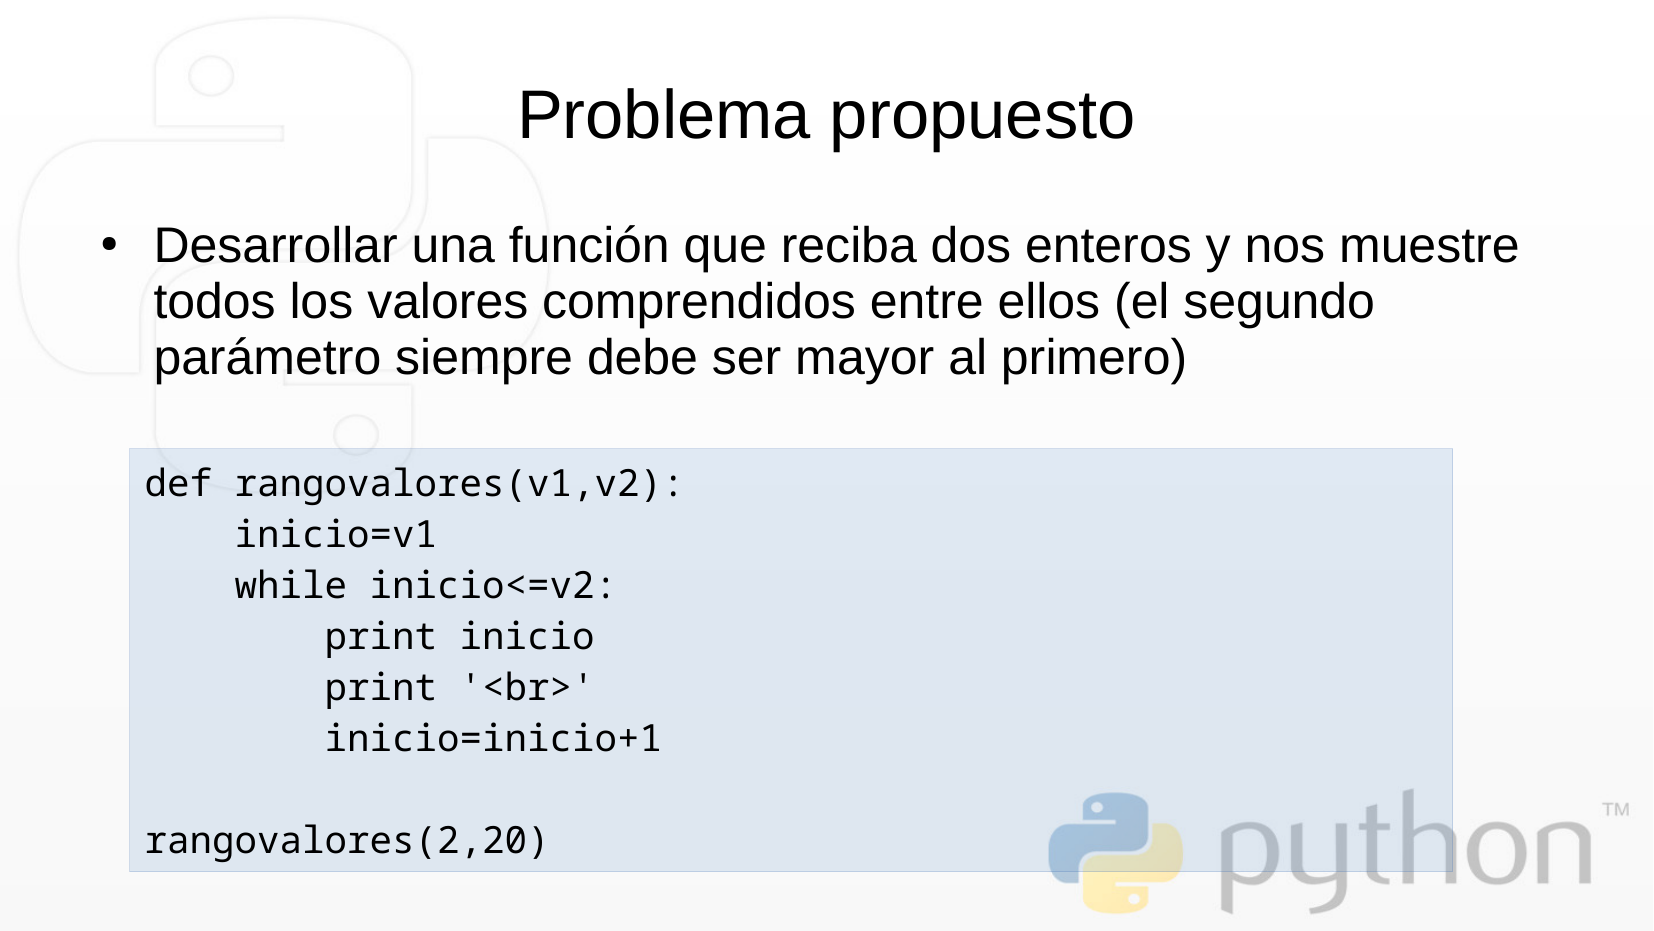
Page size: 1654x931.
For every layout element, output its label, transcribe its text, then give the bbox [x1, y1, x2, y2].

text_box def rangovalores(v1,v2): inicio=v1 while inicio<=v2: print inicio print '<br>' inicio=inicio+1 rangovalores(2,20) [129, 448, 1453, 866]
title Problema propuesto [82, 37, 1571, 193]
picture [0, 0, 1654, 931]
list Desarrollar una función que reciba dos enteros y nos muestre todos los valores comprendidos entre ellos (el segundo parámetro siempre debe ser mayor al primero) [82, 217, 1571, 426]
